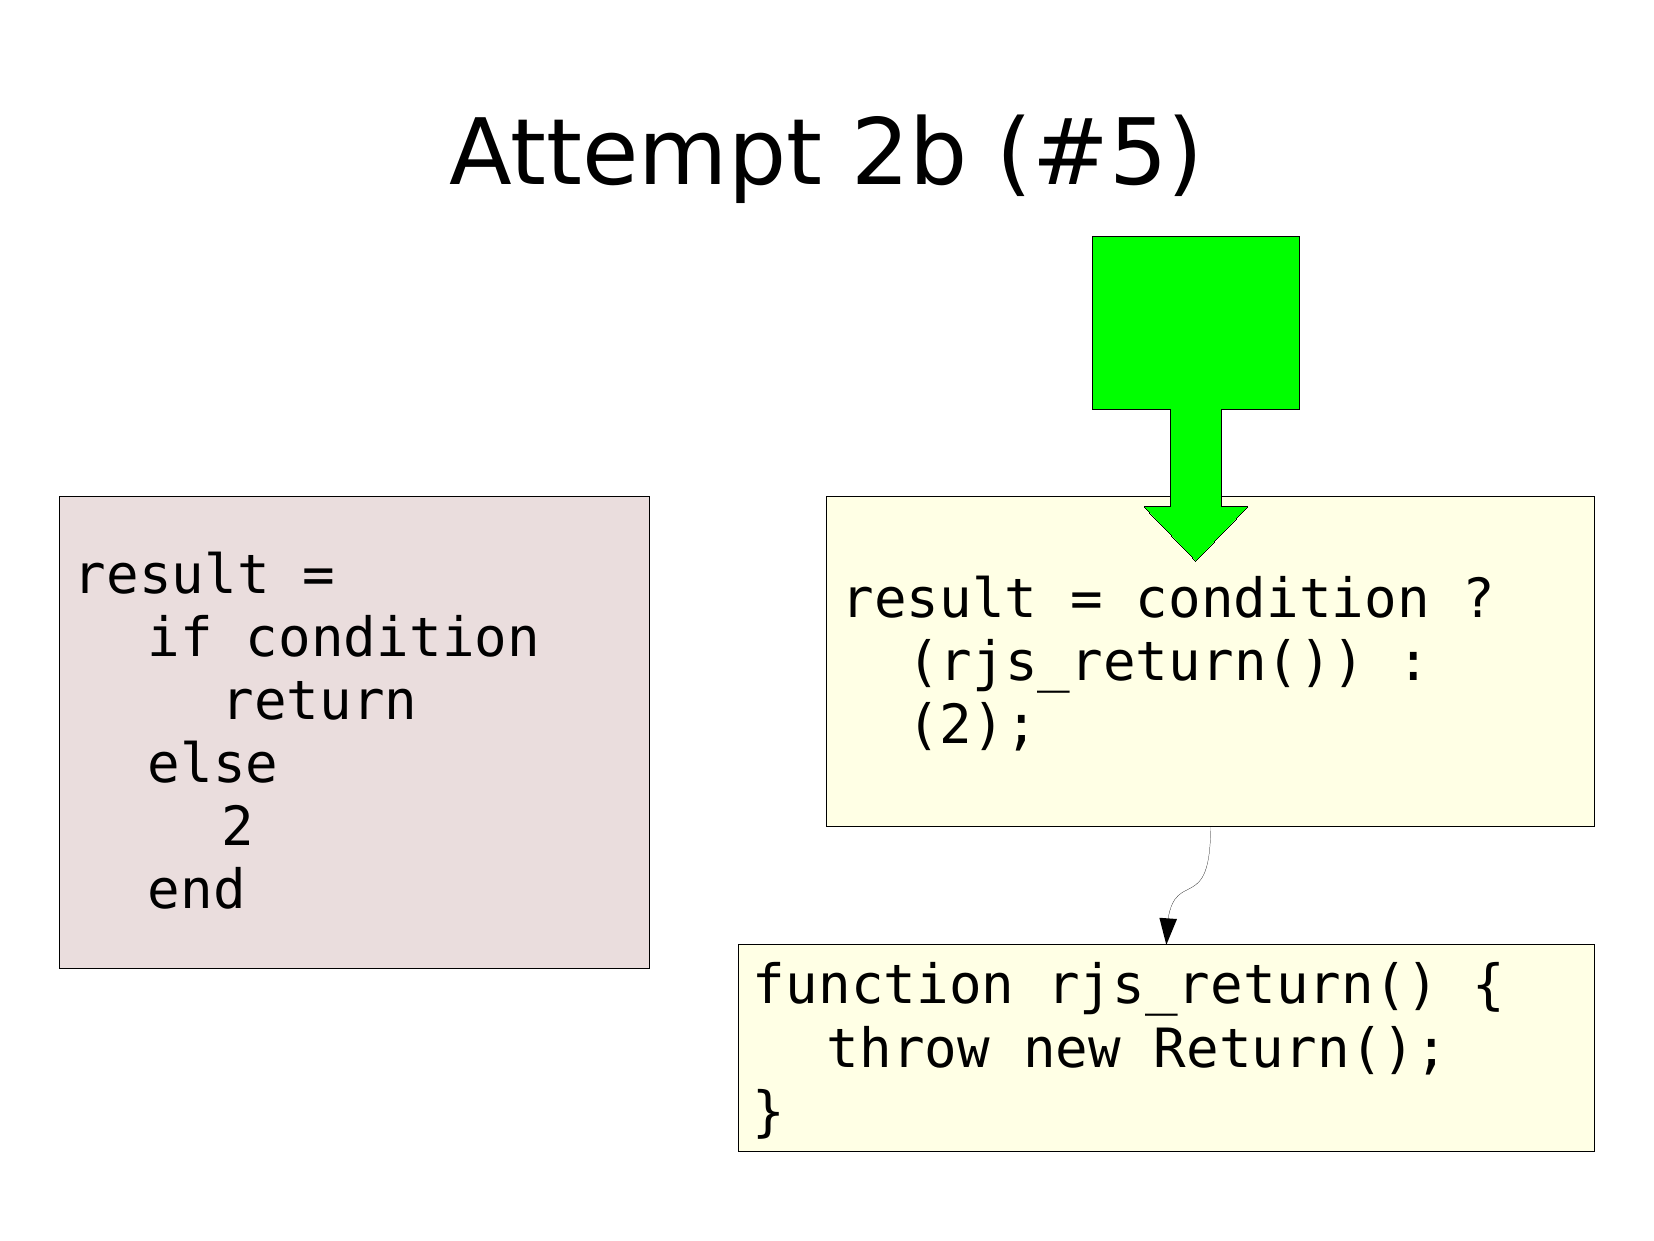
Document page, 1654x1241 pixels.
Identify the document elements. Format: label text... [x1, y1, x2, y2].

text_box [1092, 236, 1300, 562]
text_box function rjs_return() { throw new Return(); } [738, 944, 1595, 1152]
text_box result = if condition return else 2 end [59, 496, 650, 969]
title Attempt 2b (#5) [82, 56, 1571, 250]
text_box result = condition ? (rjs_return()) : (2); [826, 496, 1595, 827]
